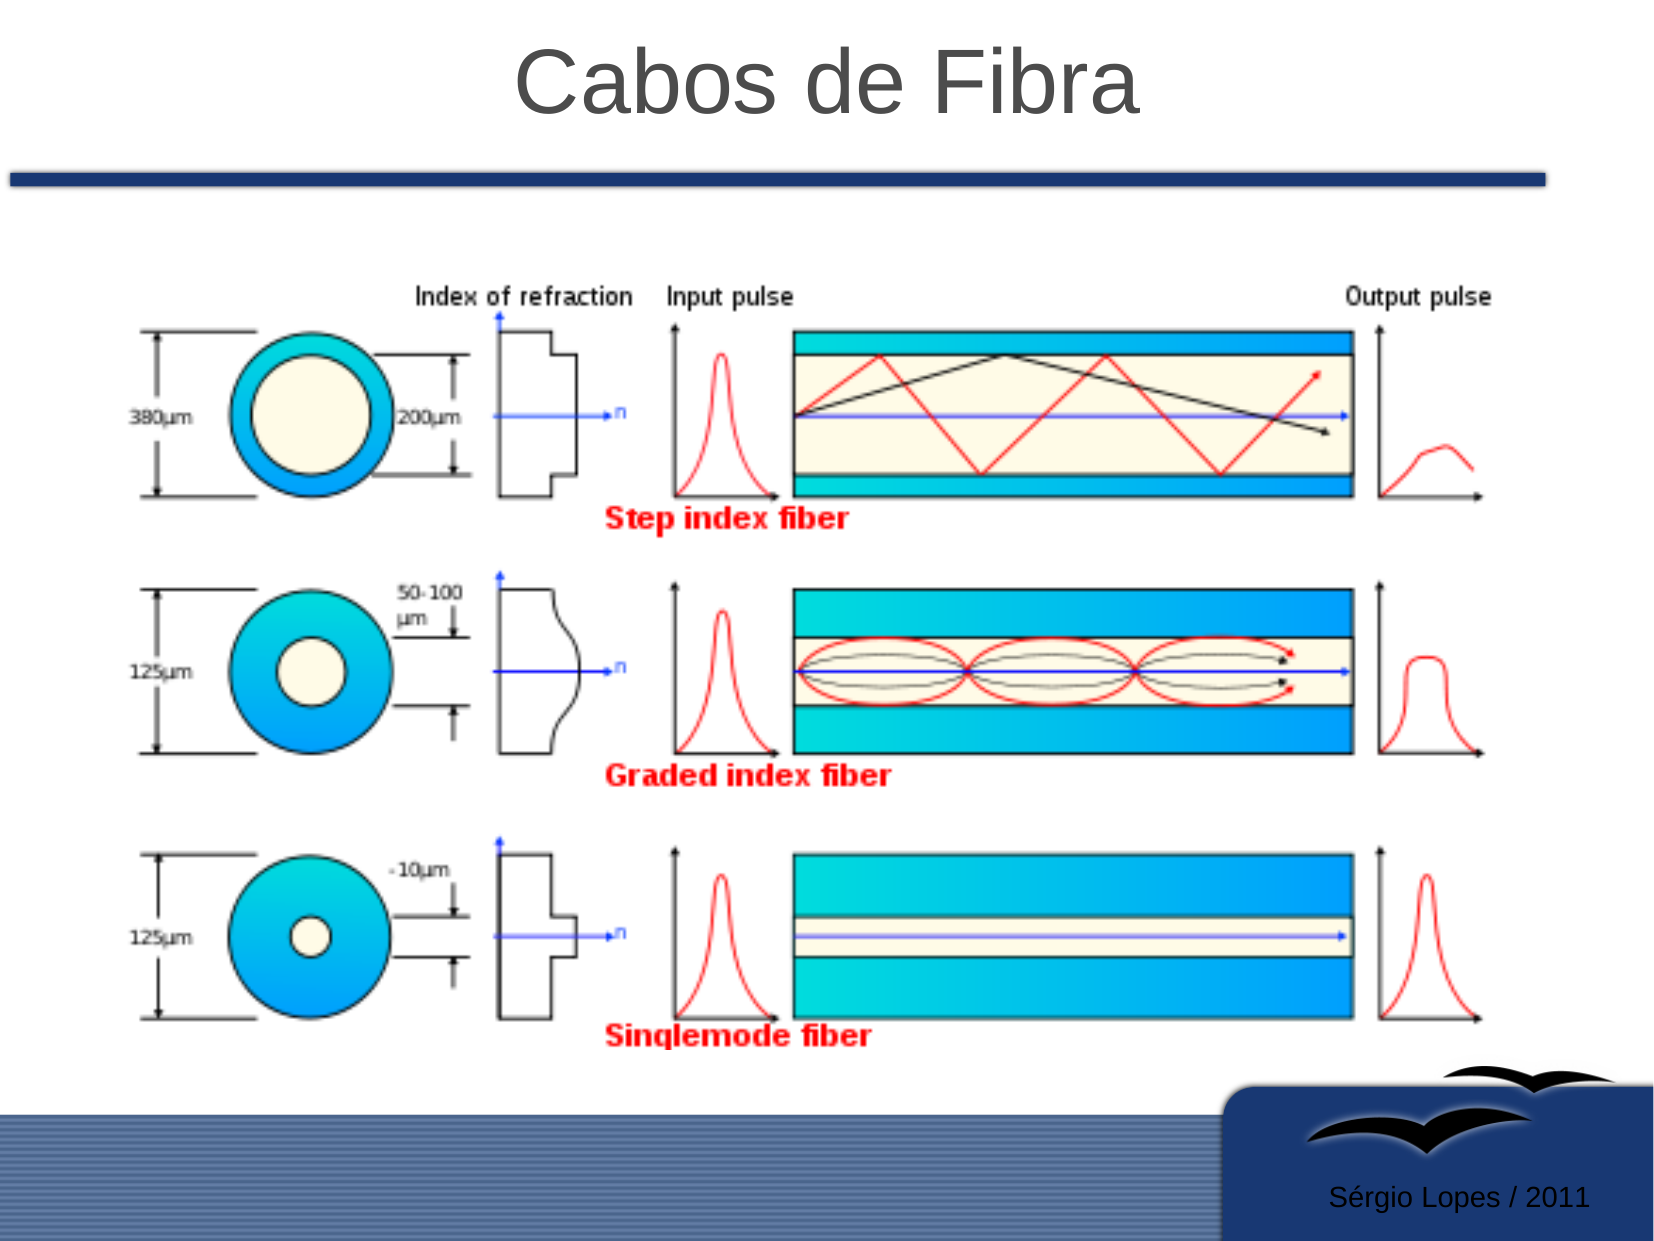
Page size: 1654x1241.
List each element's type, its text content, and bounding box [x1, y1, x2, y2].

text_box Sérgio Lopes / 2011 [1328, 1181, 1588, 1214]
title Cabos de Fibra [121, 0, 1534, 164]
picture [0, 0, 1654, 1241]
